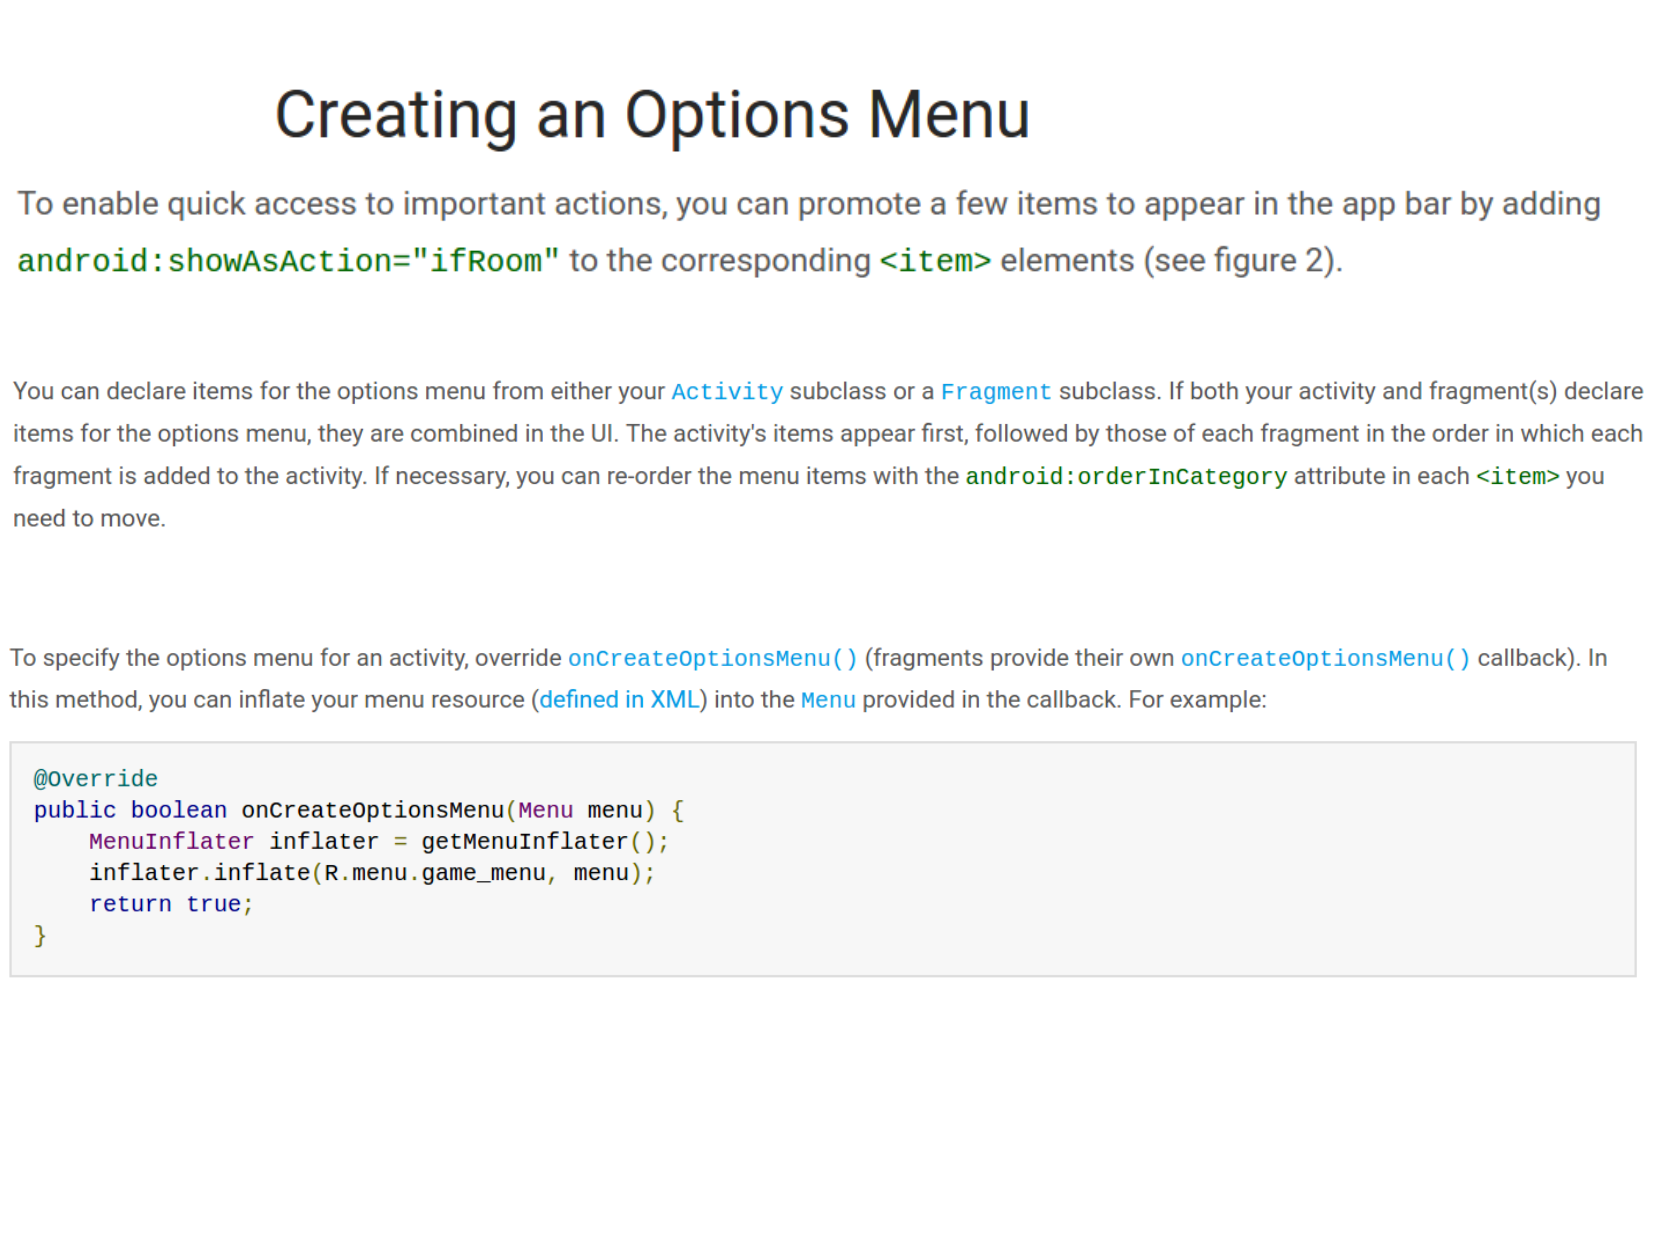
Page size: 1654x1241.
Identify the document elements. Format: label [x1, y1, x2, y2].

picture [271, 79, 1114, 166]
picture [11, 177, 1620, 303]
picture [6, 364, 1654, 556]
picture [6, 637, 1654, 989]
